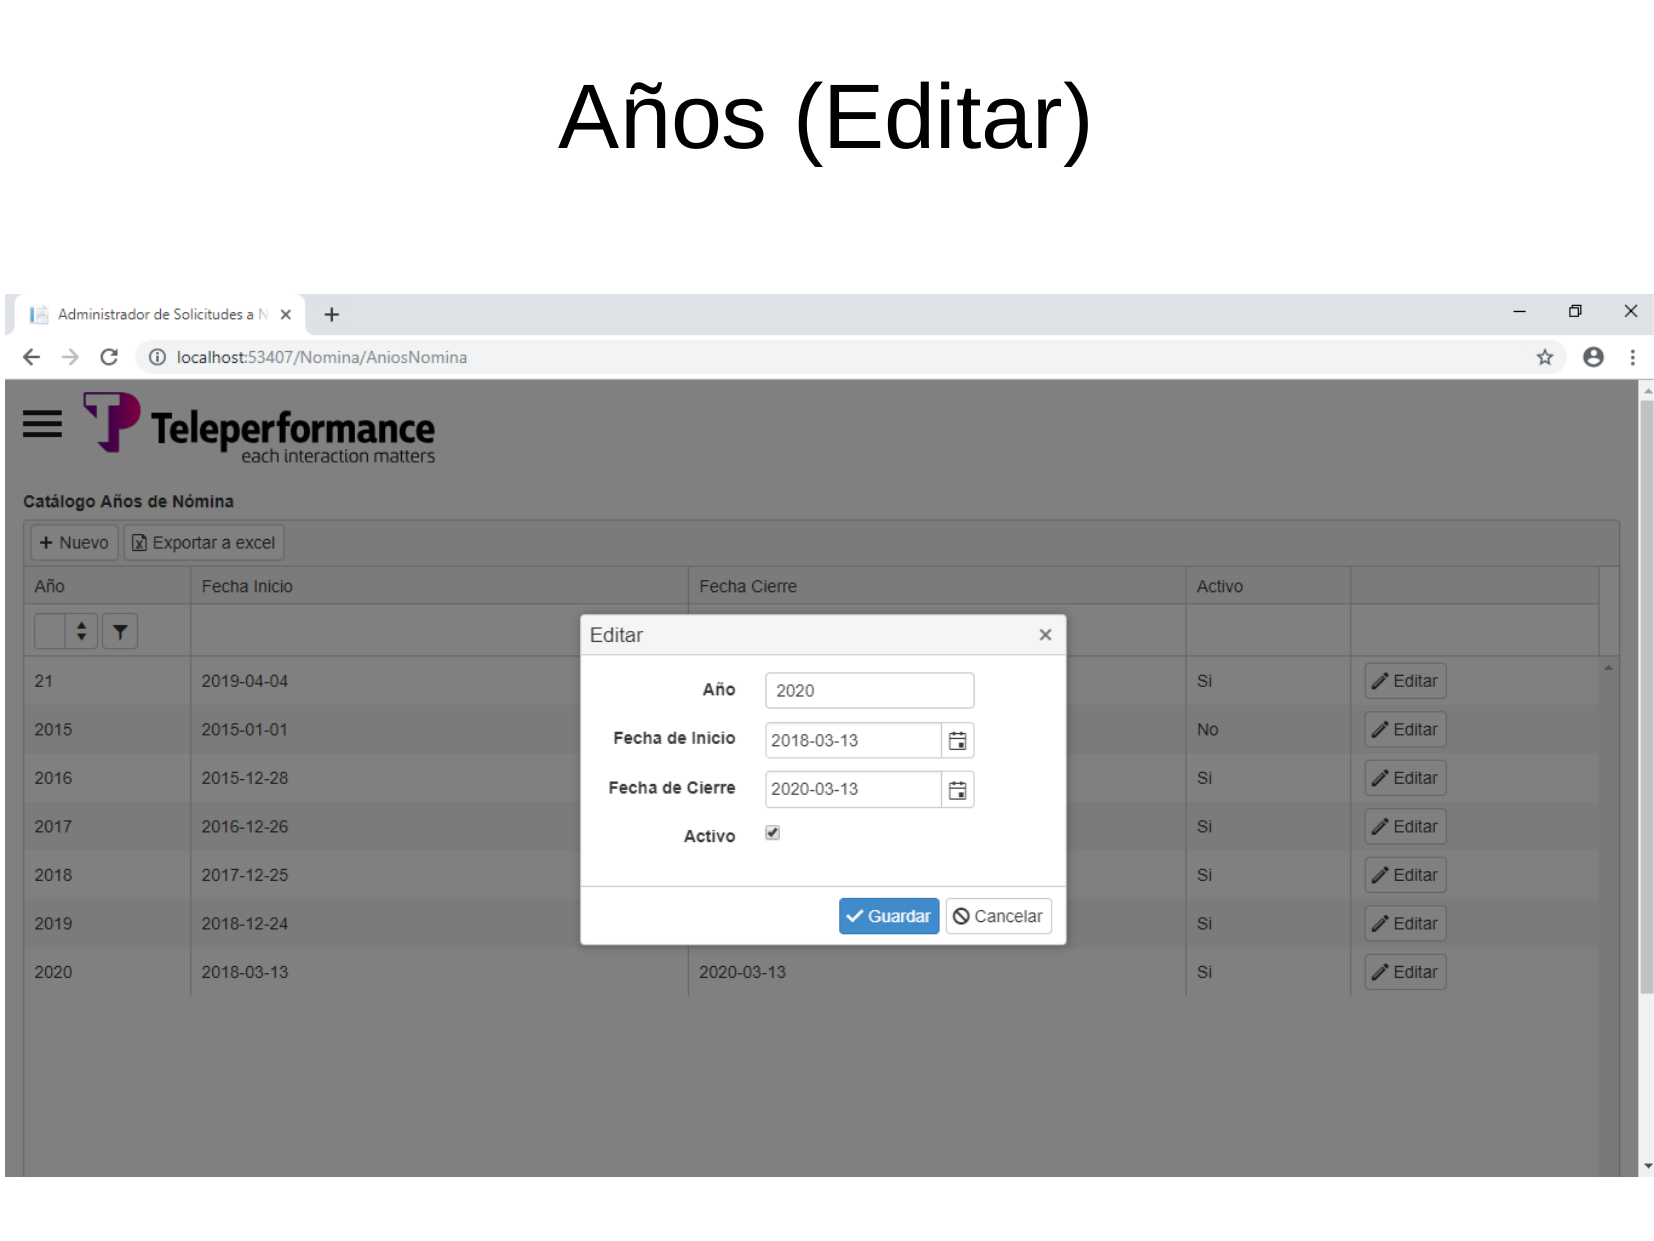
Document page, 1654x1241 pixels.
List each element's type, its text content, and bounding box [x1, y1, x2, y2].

picture [5, 294, 1654, 1177]
title Años (Editar) [82, 49, 1571, 257]
